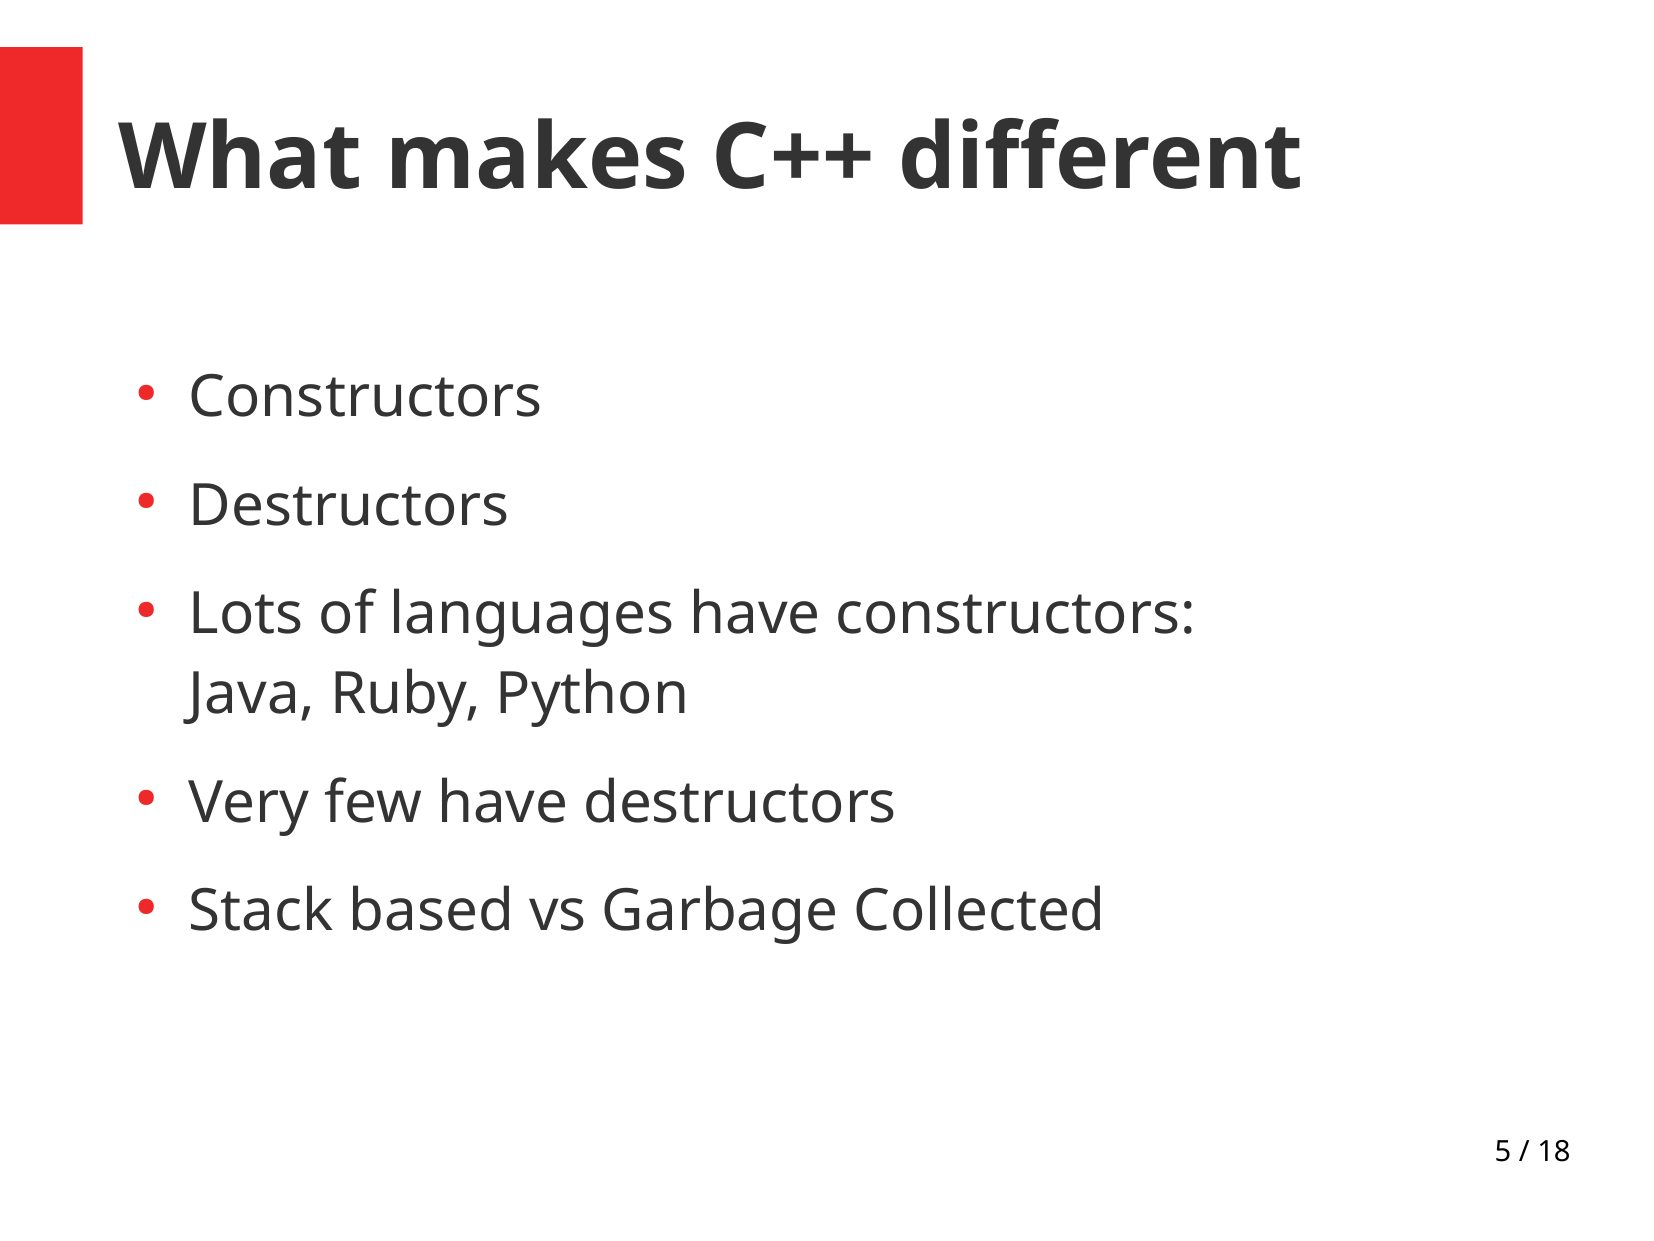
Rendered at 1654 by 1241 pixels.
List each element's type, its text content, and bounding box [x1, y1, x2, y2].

list Constructors Destructors Lots of languages have constructors: Java, Ruby, Python Very few have destructors Stack based vs Garbage Collected [118, 354, 1536, 1074]
title What makes C++ different [118, 49, 1571, 257]
